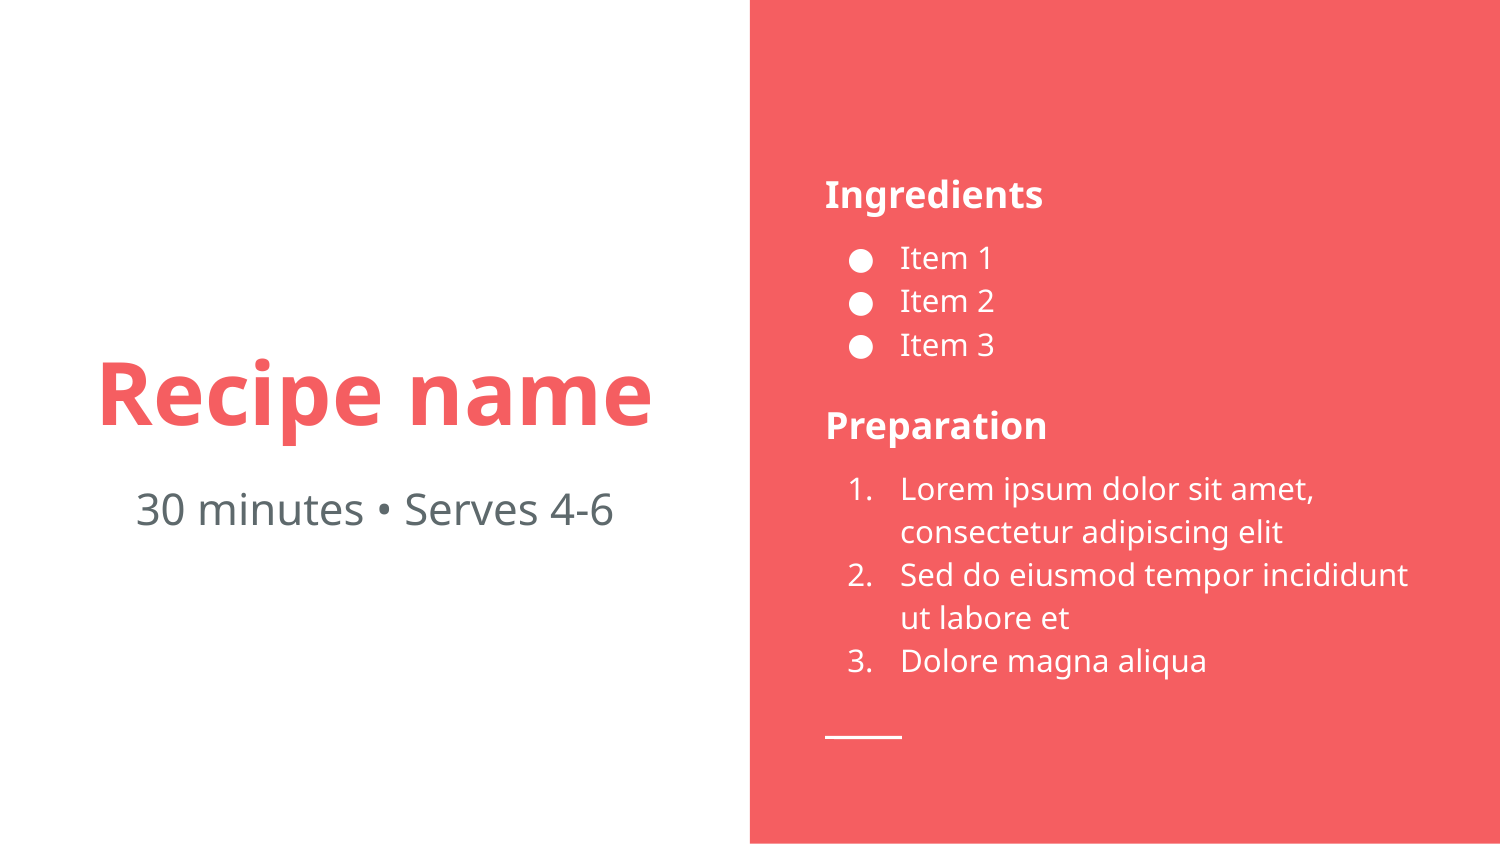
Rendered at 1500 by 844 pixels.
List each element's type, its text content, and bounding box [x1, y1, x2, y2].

list Ingredients Item 1 Item 2 Item 3 Preparation Lorem ipsum dolor sit amet, consectetur adipiscing elit Sed do eiusmod tempor incididunt ut labore et Dolore magna aliqua [810, 118, 1440, 725]
title Recipe name [43, 181, 708, 458]
subtitle 30 minutes • Serves 4-6 [43, 466, 708, 688]
